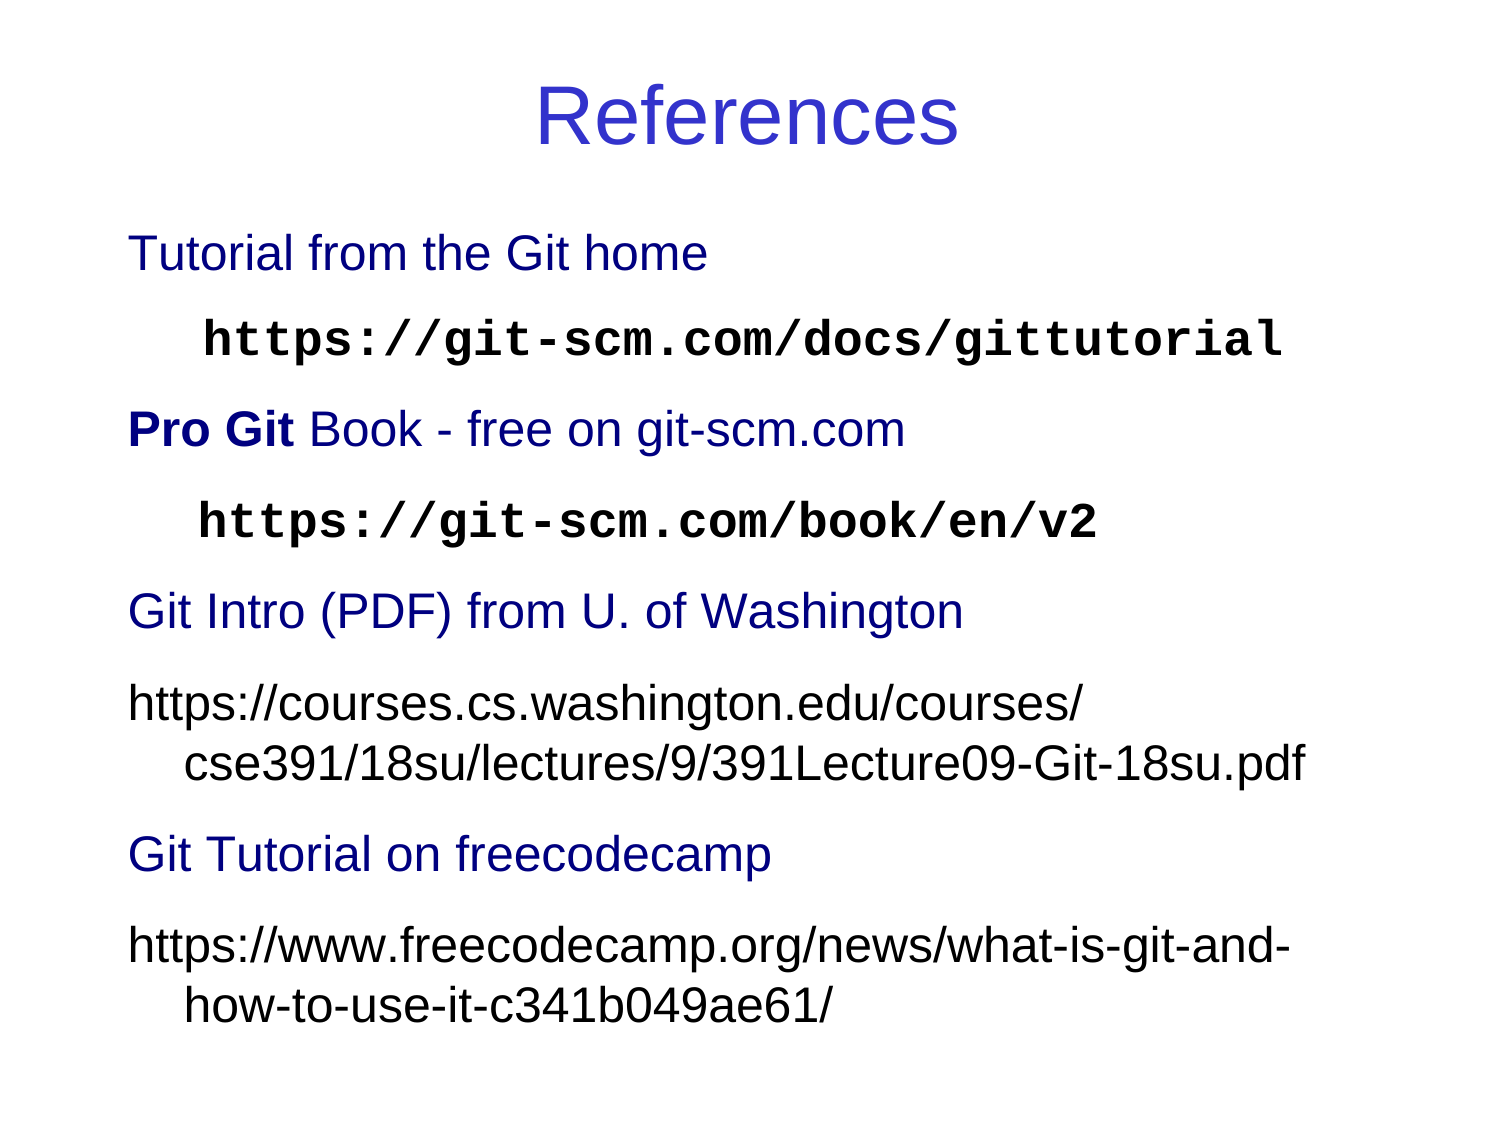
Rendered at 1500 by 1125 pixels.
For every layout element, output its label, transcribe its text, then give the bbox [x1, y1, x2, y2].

title References [112, 38, 1383, 184]
list Tutorial from the Git home https://git-scm.com/docs/gittutorial Pro Git Book - free on git-scm.com https://git-scm.com/book/en/v2 Git Intro (PDF) from U. of Washington https://courses.cs.washington.edu/courses/cse391/18su/lectures/9/391Lecture09-Git-18su.pdf Git Tutorial on freecodecamp https://www.freecodecamp.org/news/what-is-git-and-how-to-use-it-c341b049ae61/ [112, 212, 1383, 1061]
